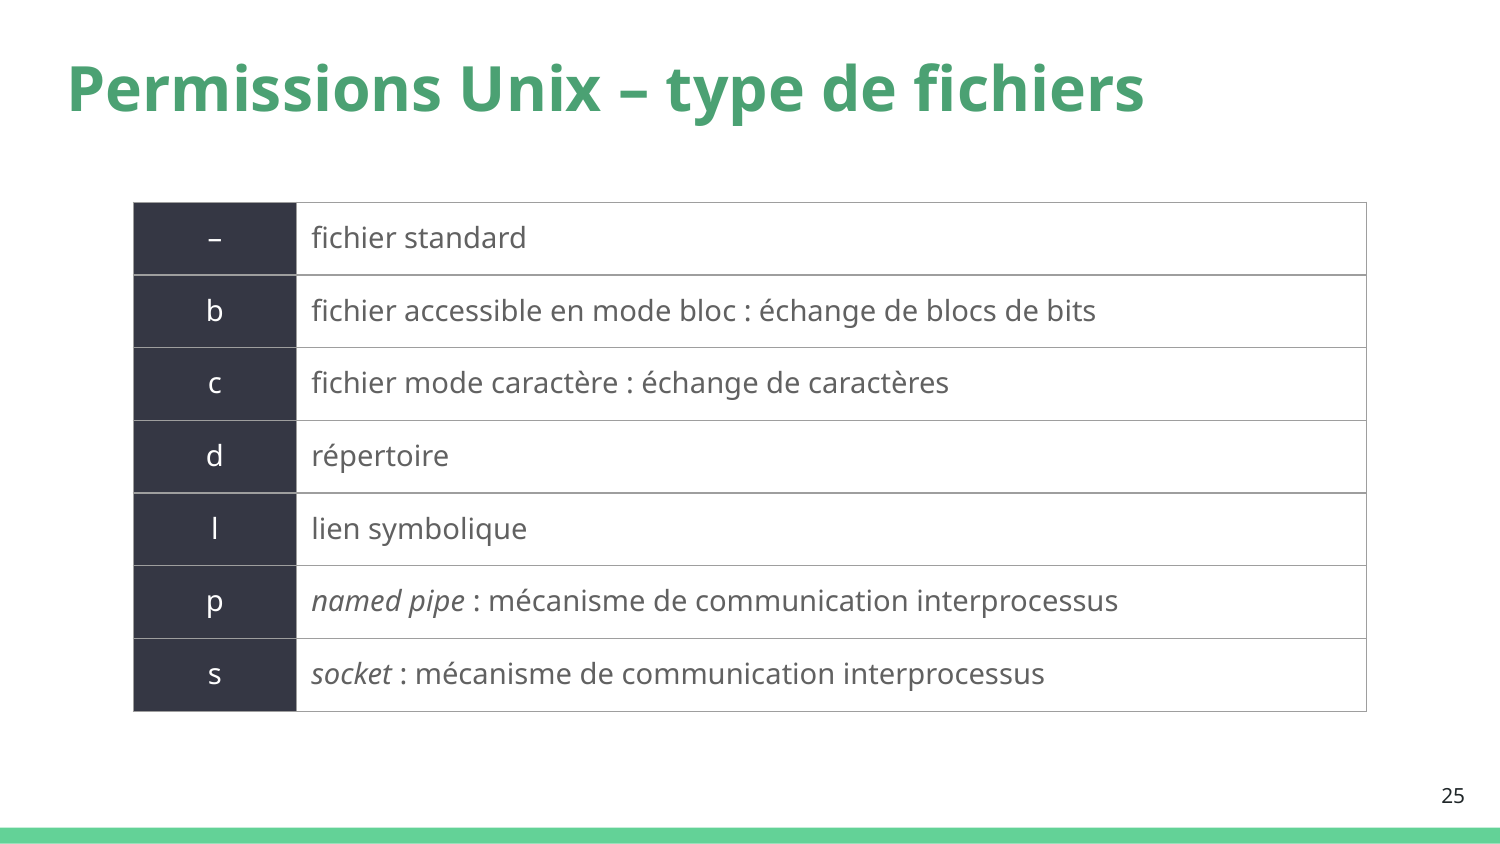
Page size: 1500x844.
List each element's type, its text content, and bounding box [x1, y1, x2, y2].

table_cell lien symbolique [297, 494, 1366, 565]
table_cell c [134, 348, 296, 420]
table_cell fichier accessible en mode bloc : échange de blocs de bits [297, 276, 1366, 347]
table_cell p [134, 566, 296, 638]
slide_number <numéro> [1389, 764, 1480, 830]
table_cell socket : mécanisme de communication interprocessus [297, 639, 1366, 711]
table_cell l [134, 494, 296, 565]
table_cell d [134, 421, 296, 492]
table_cell s [134, 639, 296, 711]
table_cell répertoire [297, 421, 1366, 492]
table_header – [134, 203, 296, 274]
title Permissions Unix – type de fichiers [51, 23, 1449, 117]
table_header fichier standard [297, 203, 1366, 274]
table_cell b [134, 276, 296, 347]
table_cell fichier mode caractère : échange de caractères [297, 348, 1366, 420]
table_cell named pipe : mécanisme de communication interprocessus [297, 566, 1366, 638]
